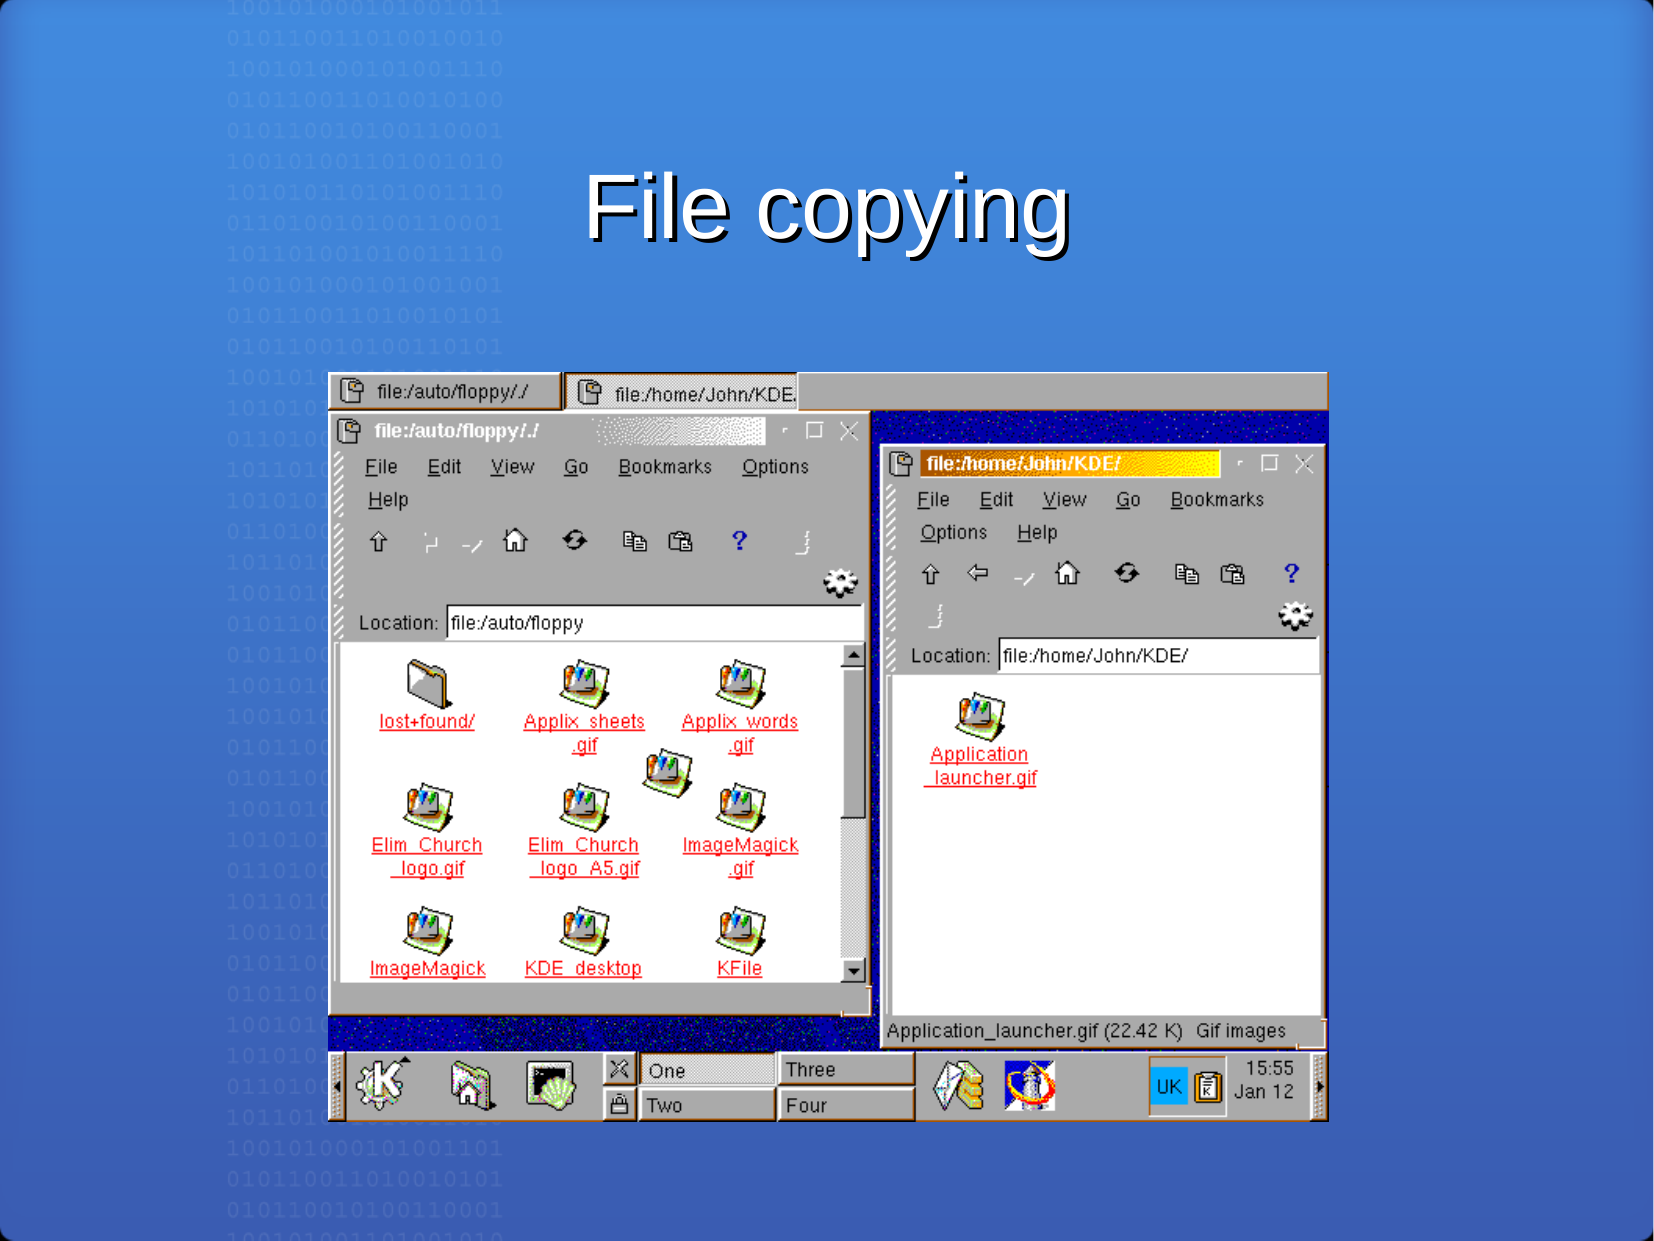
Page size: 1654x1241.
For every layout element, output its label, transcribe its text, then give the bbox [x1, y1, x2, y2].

picture [0, 0, 1654, 1241]
chart [121, 344, 1534, 1127]
title File copying [121, 110, 1534, 303]
